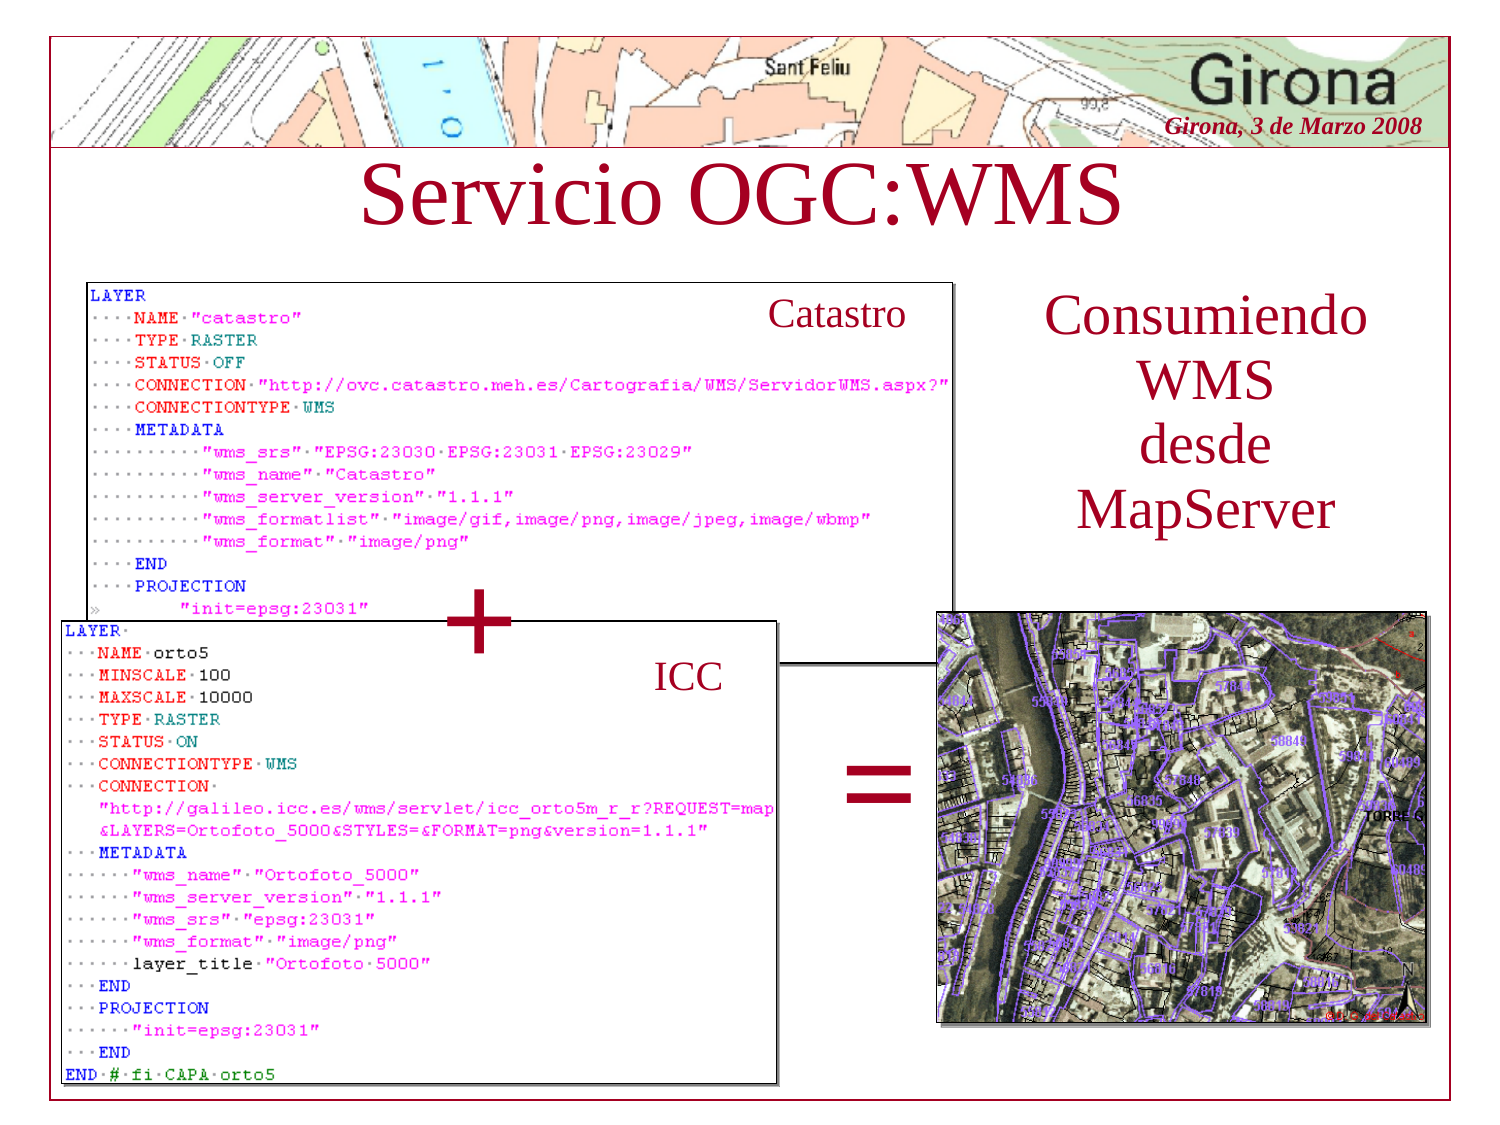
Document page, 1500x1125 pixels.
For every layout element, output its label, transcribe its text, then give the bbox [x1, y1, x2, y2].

picture [1310, 120, 1316, 131]
picture [62, 621, 776, 1083]
text_box ICC [639, 645, 739, 708]
text_box + [425, 537, 534, 706]
picture [937, 612, 1426, 1022]
picture [51, 37, 1448, 147]
text_box = [825, 699, 934, 868]
text_box Catastro [752, 283, 922, 345]
title Servicio OGC:WMS [111, 131, 1374, 257]
text_box Consumiendo WMS desde MapServer [1025, 274, 1388, 549]
picture [87, 283, 952, 663]
picture [1338, 124, 1348, 131]
